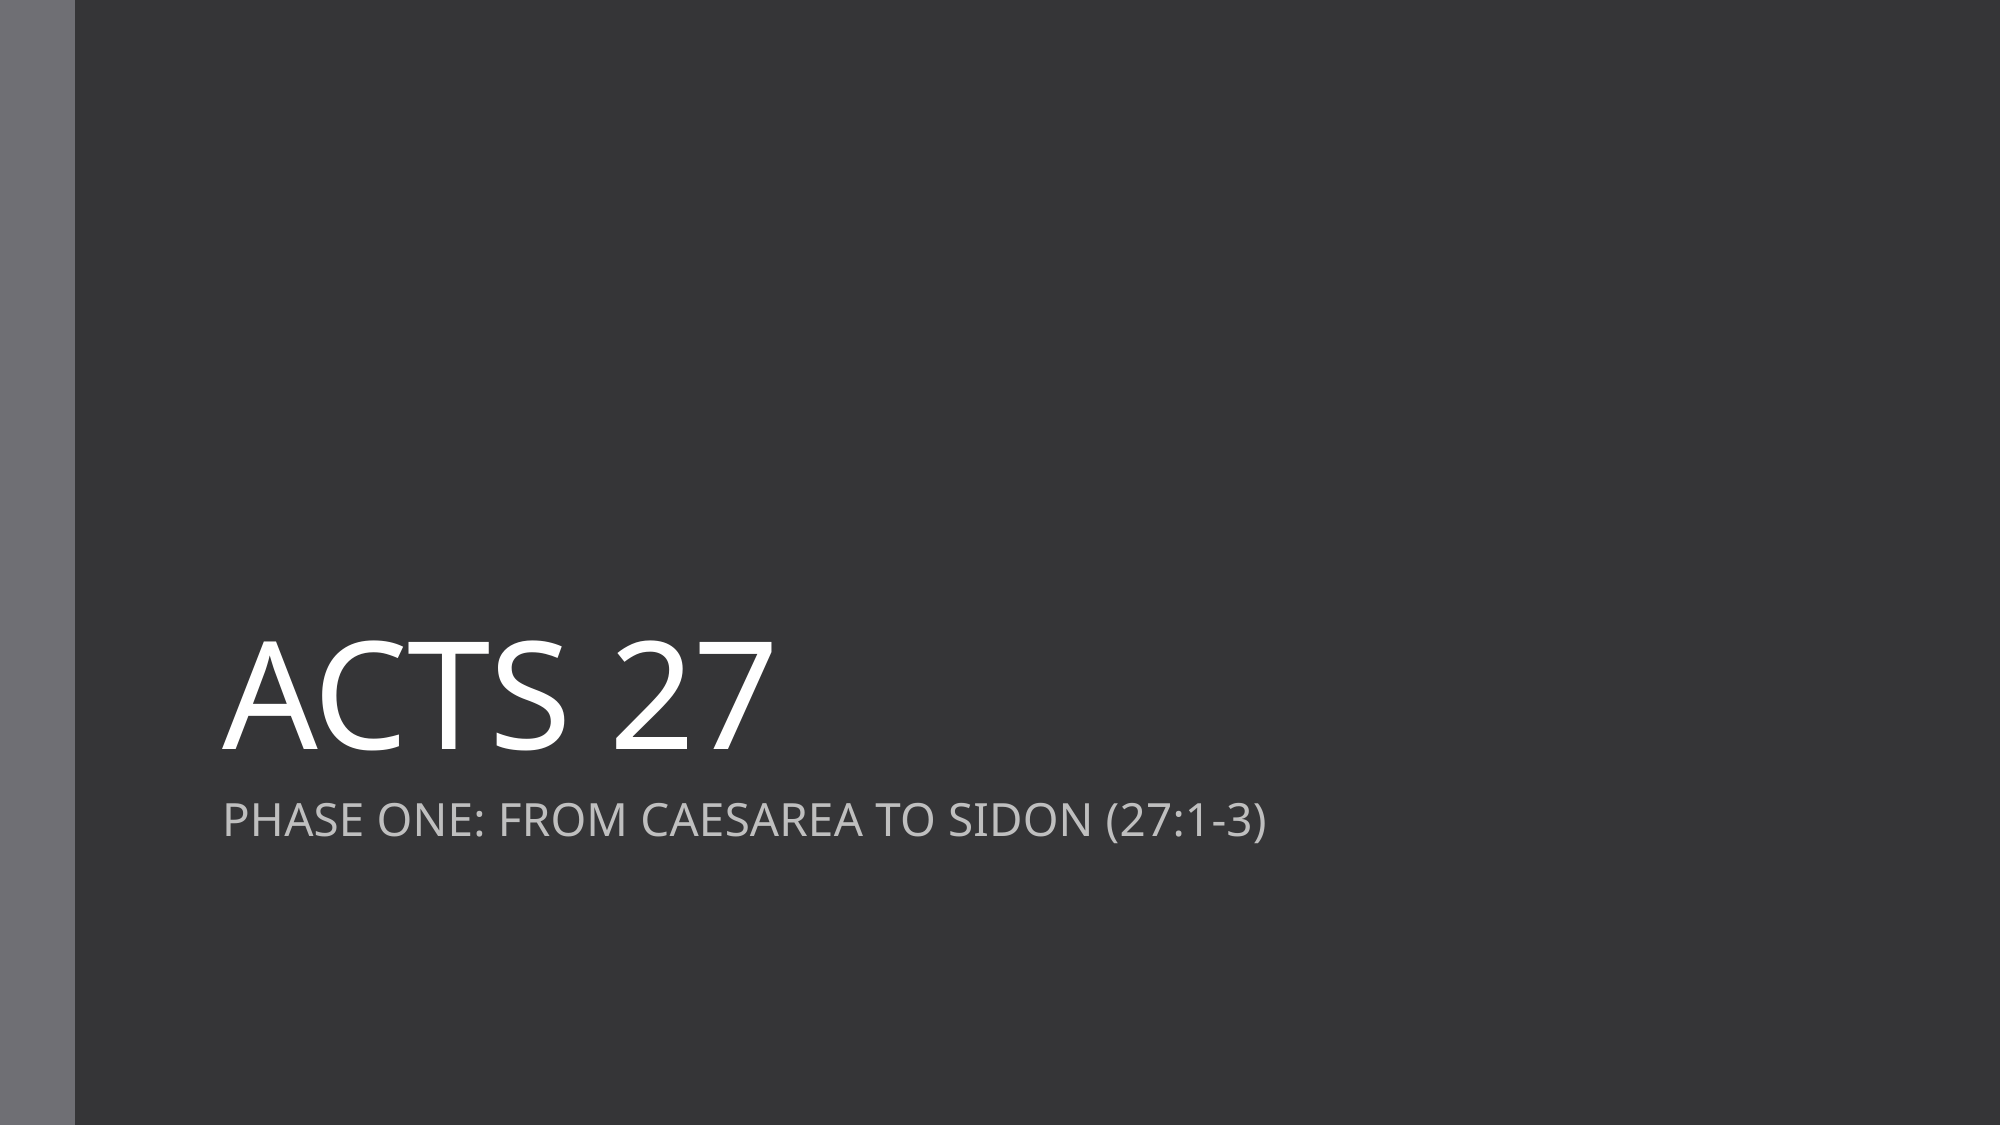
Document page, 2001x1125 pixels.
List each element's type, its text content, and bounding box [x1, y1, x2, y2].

title ACTS 27 [206, 124, 1752, 787]
subtitle PHASE ONE: FROM CAESAREA TO SIDON (27:1-3) [206, 787, 1752, 1066]
